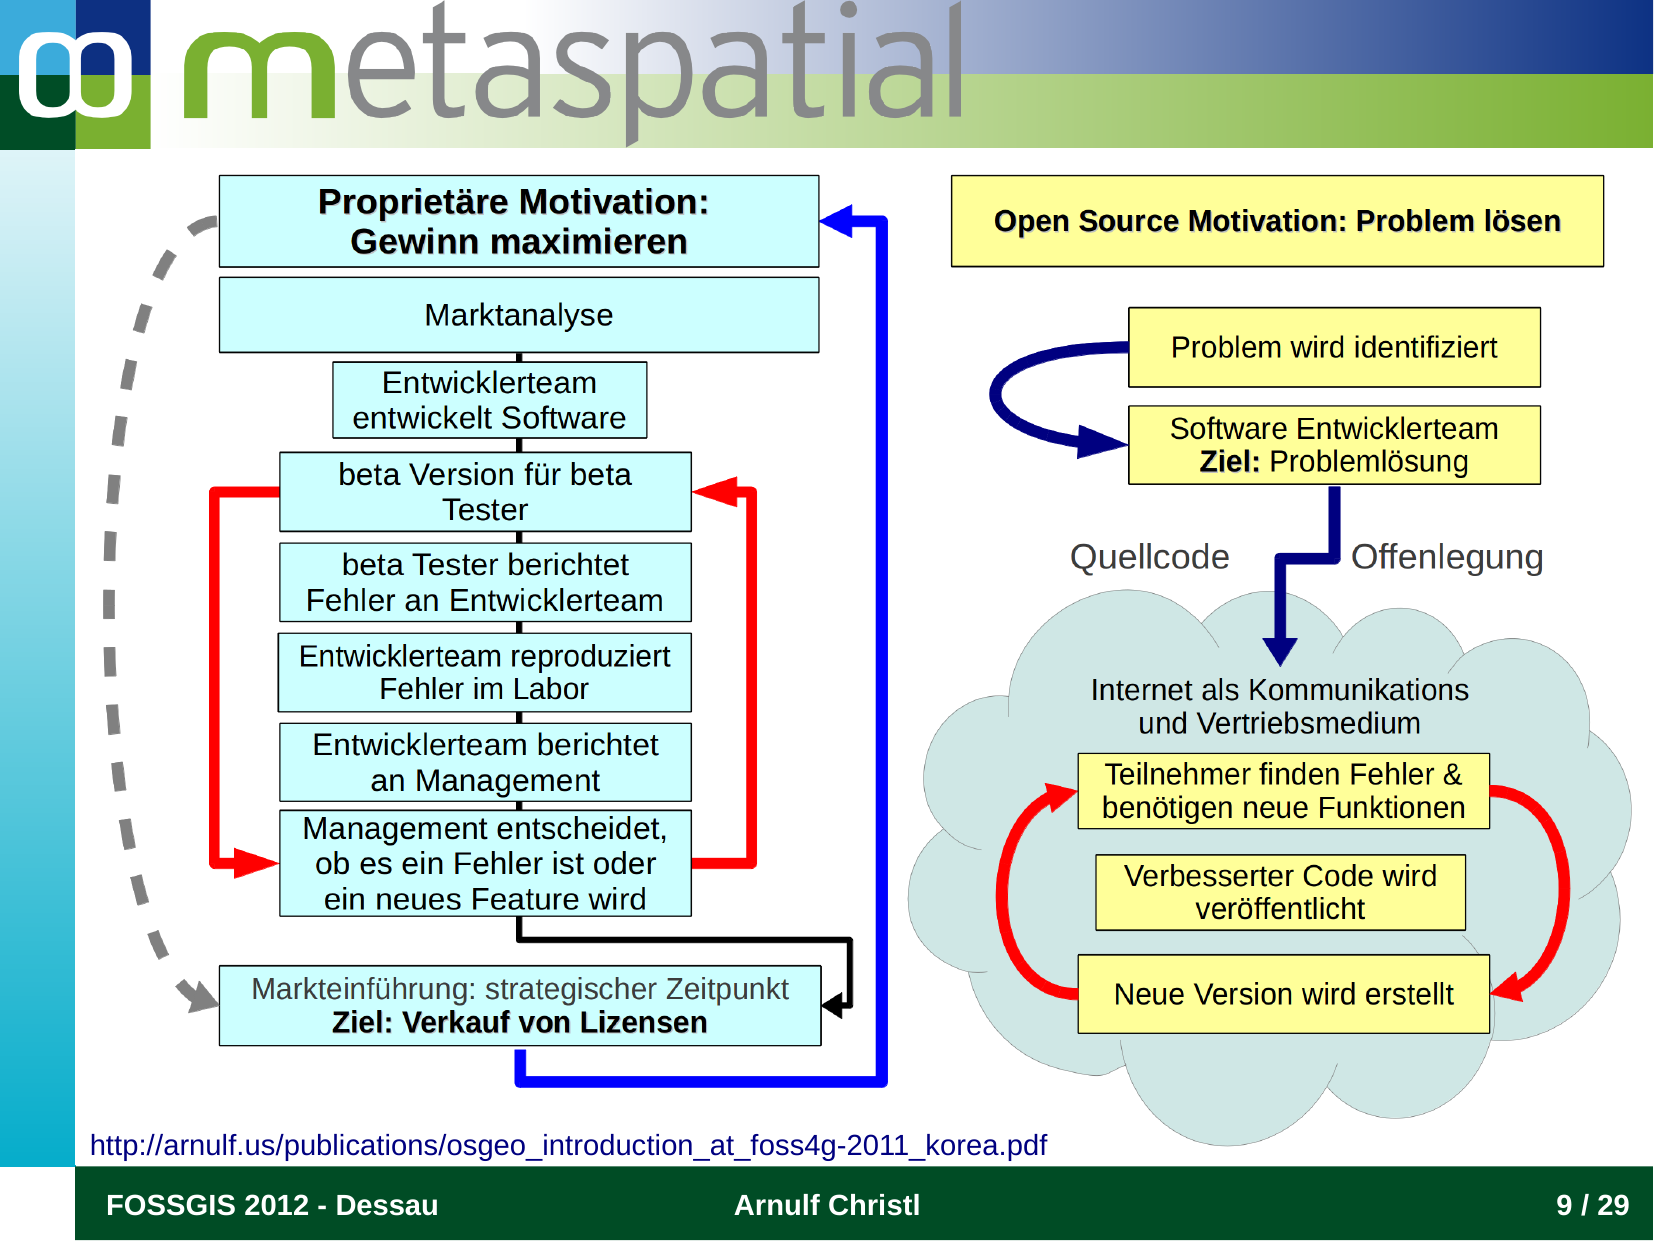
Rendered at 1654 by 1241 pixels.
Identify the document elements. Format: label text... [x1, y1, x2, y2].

picture [0, 0, 1654, 1165]
text_box http://arnulf.us/publications/osgeo_introduction_at_foss4g-2011_korea.pdf [75, 1121, 1201, 1173]
